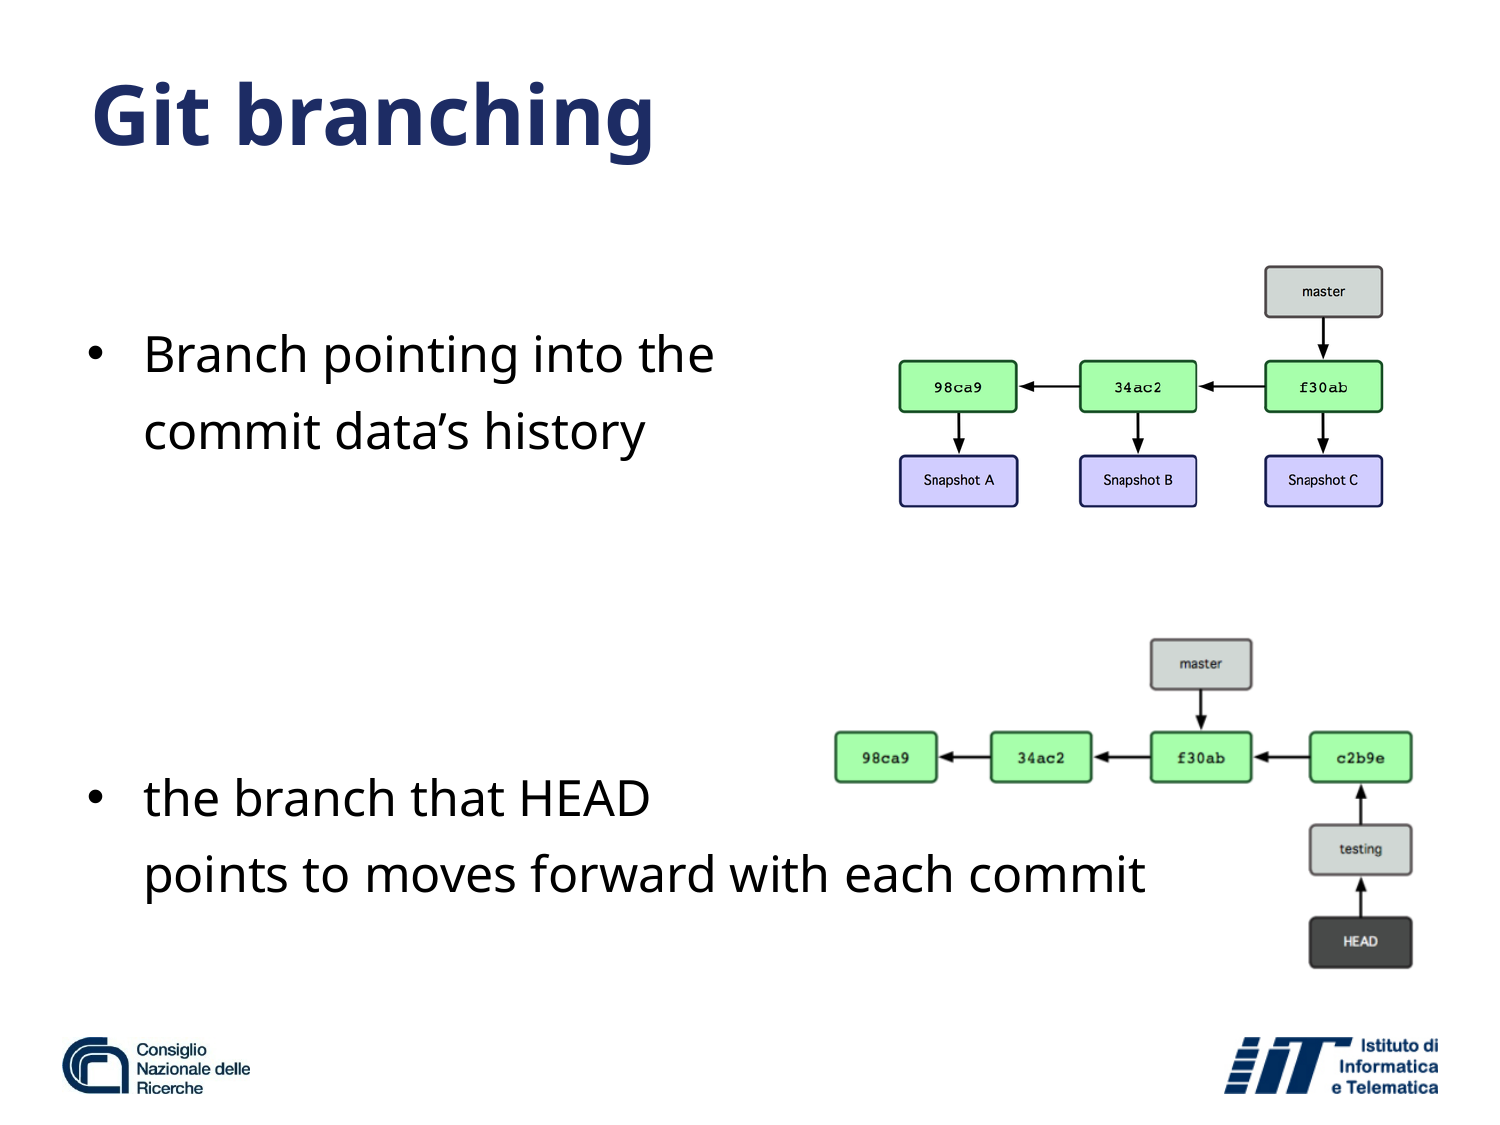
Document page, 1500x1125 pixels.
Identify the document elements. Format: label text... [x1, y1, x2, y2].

picture [62, 1037, 250, 1094]
title Git branching [74, 45, 1449, 180]
picture [897, 263, 1384, 508]
list Branch pointing into the commit data’s history the branch that HEAD points to moves forward with each commit [71, 228, 1422, 1022]
picture [1224, 1037, 1438, 1094]
